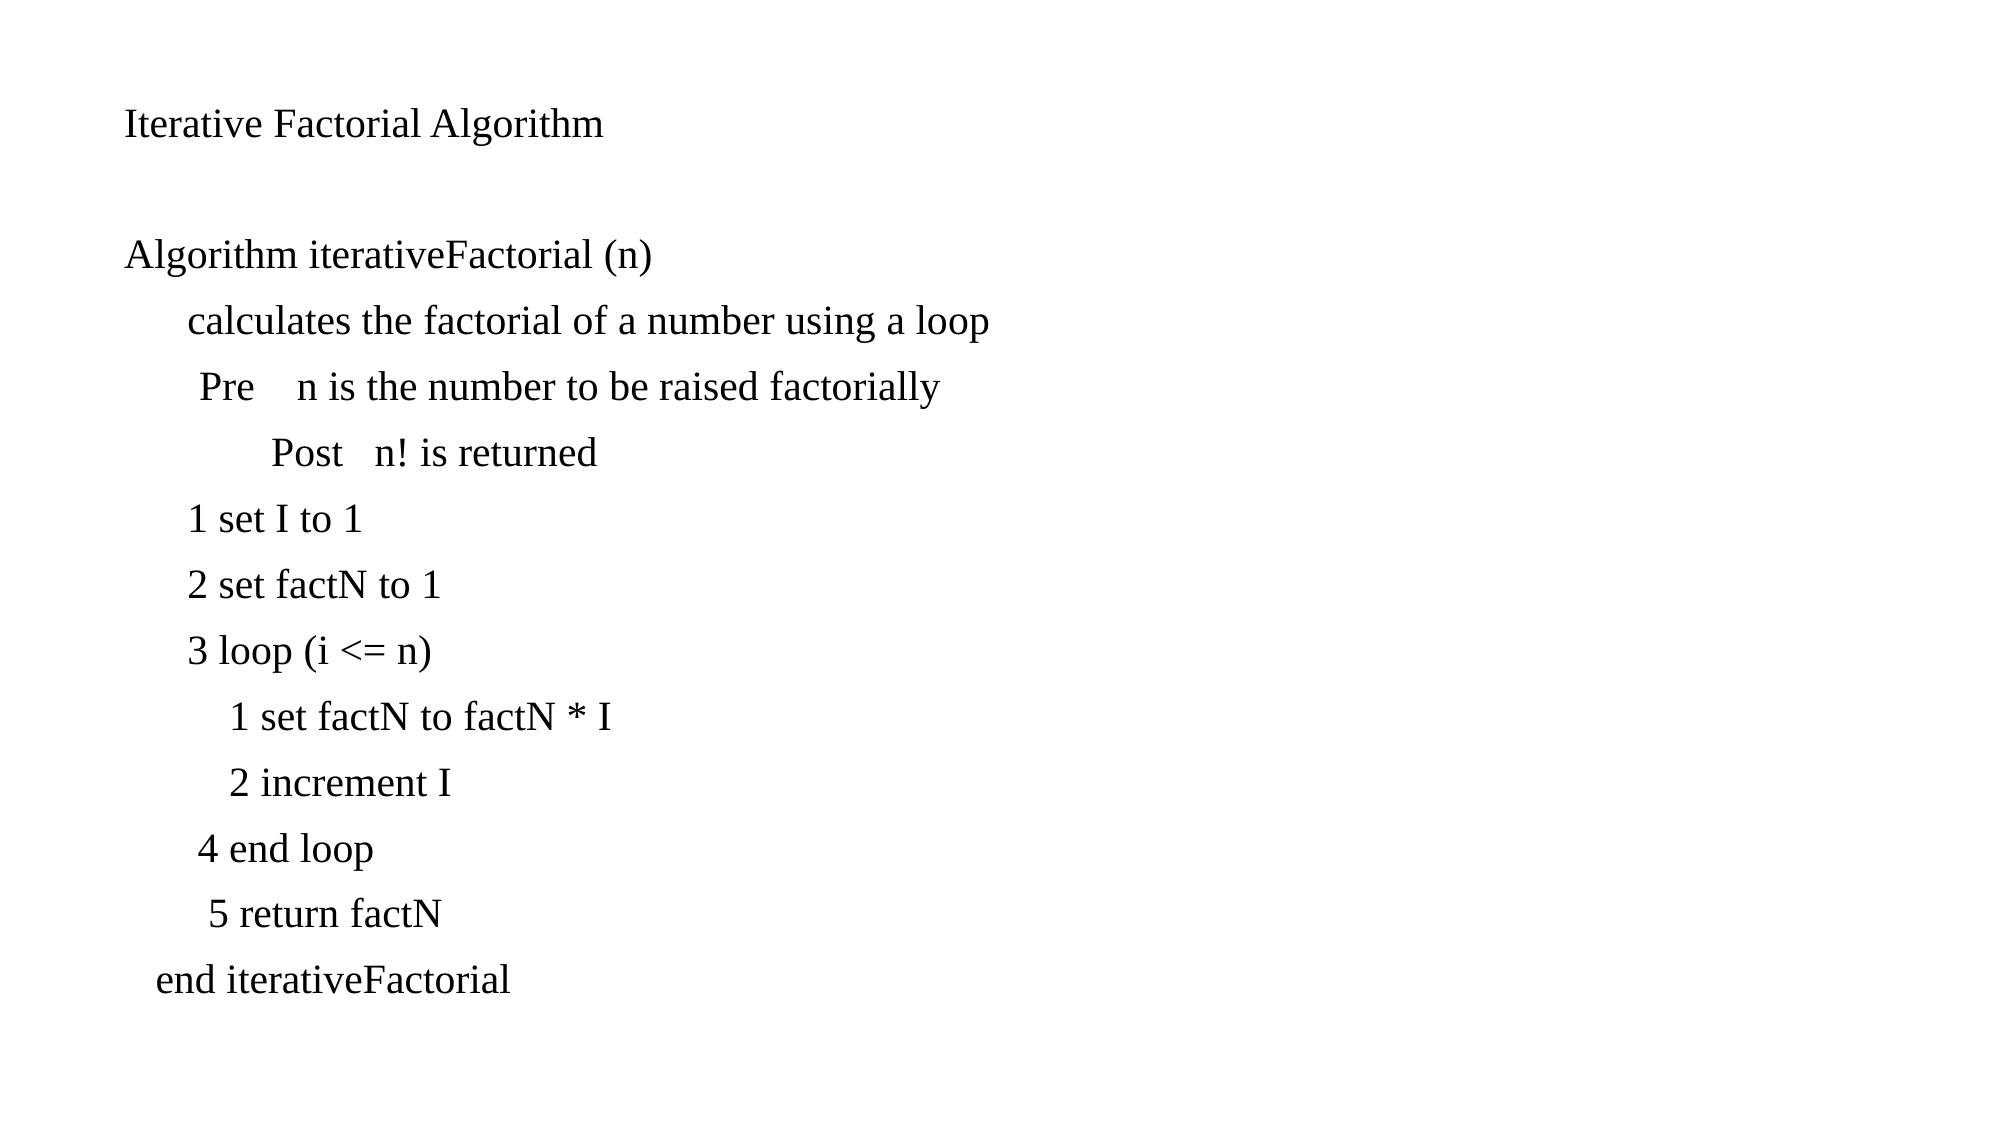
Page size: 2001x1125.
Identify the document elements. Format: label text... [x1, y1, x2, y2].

list Iterative Factorial Algorithm Algorithm iterativeFactorial (n) calculates the factorial of a number using a loop Pre n is the number to be raised factorially Post n! is returned 1 set I to 1 2 set factN to 1 3 loop (i <= n) 1 set factN to factN * I 2 increment I 4 end loop 5 return factN end iterativeFactorial [109, 93, 1863, 1106]
